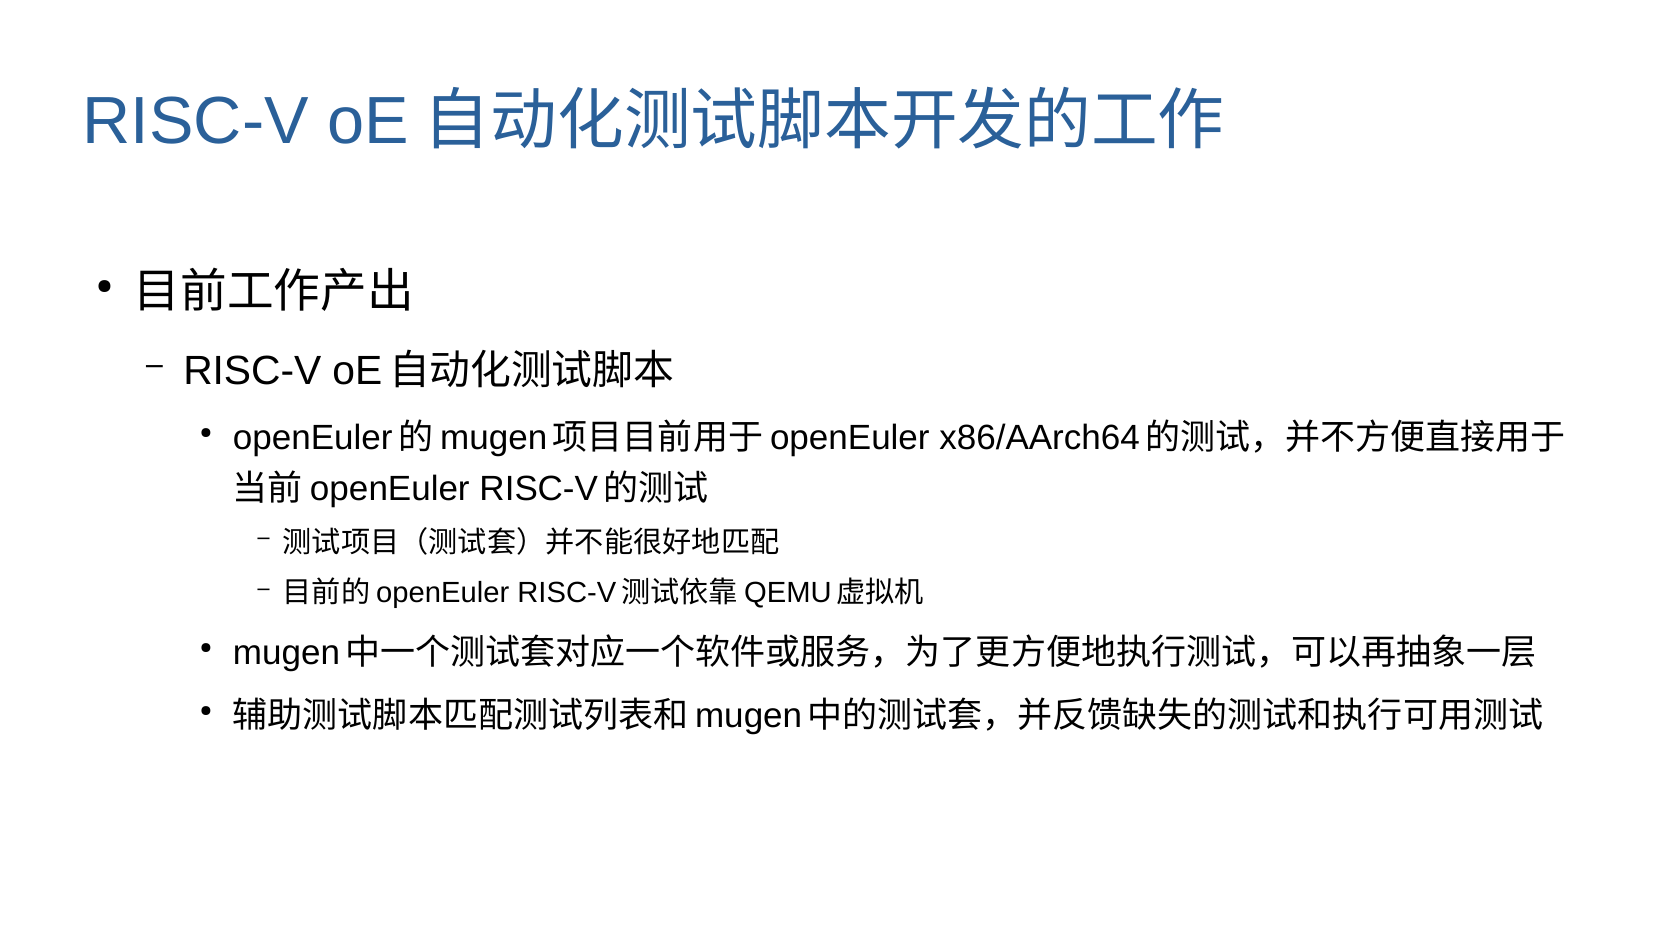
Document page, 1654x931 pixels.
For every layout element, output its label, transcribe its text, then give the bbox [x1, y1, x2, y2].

list 目前工作产出 RISC-V oE自动化测试脚本 openEuler的mugen项目目前用于openEuler x86/AArch64的测试，并不方便直接用于当前openEuler RISC-V的测试 测试项目（测试套）并不能很好地匹配 目前的openEuler RISC-V测试依靠QEMU虚拟机 mugen中一个测试套对应一个软件或服务，为了更方便地执行测试，可以再抽象一层 辅助测试脚本匹配测试列表和mugen中的测试套，并反馈缺失的测试和执行可用测试 [84, 253, 1573, 793]
title RISC-V oE自动化测试脚本开发的工作 [82, 37, 1571, 193]
